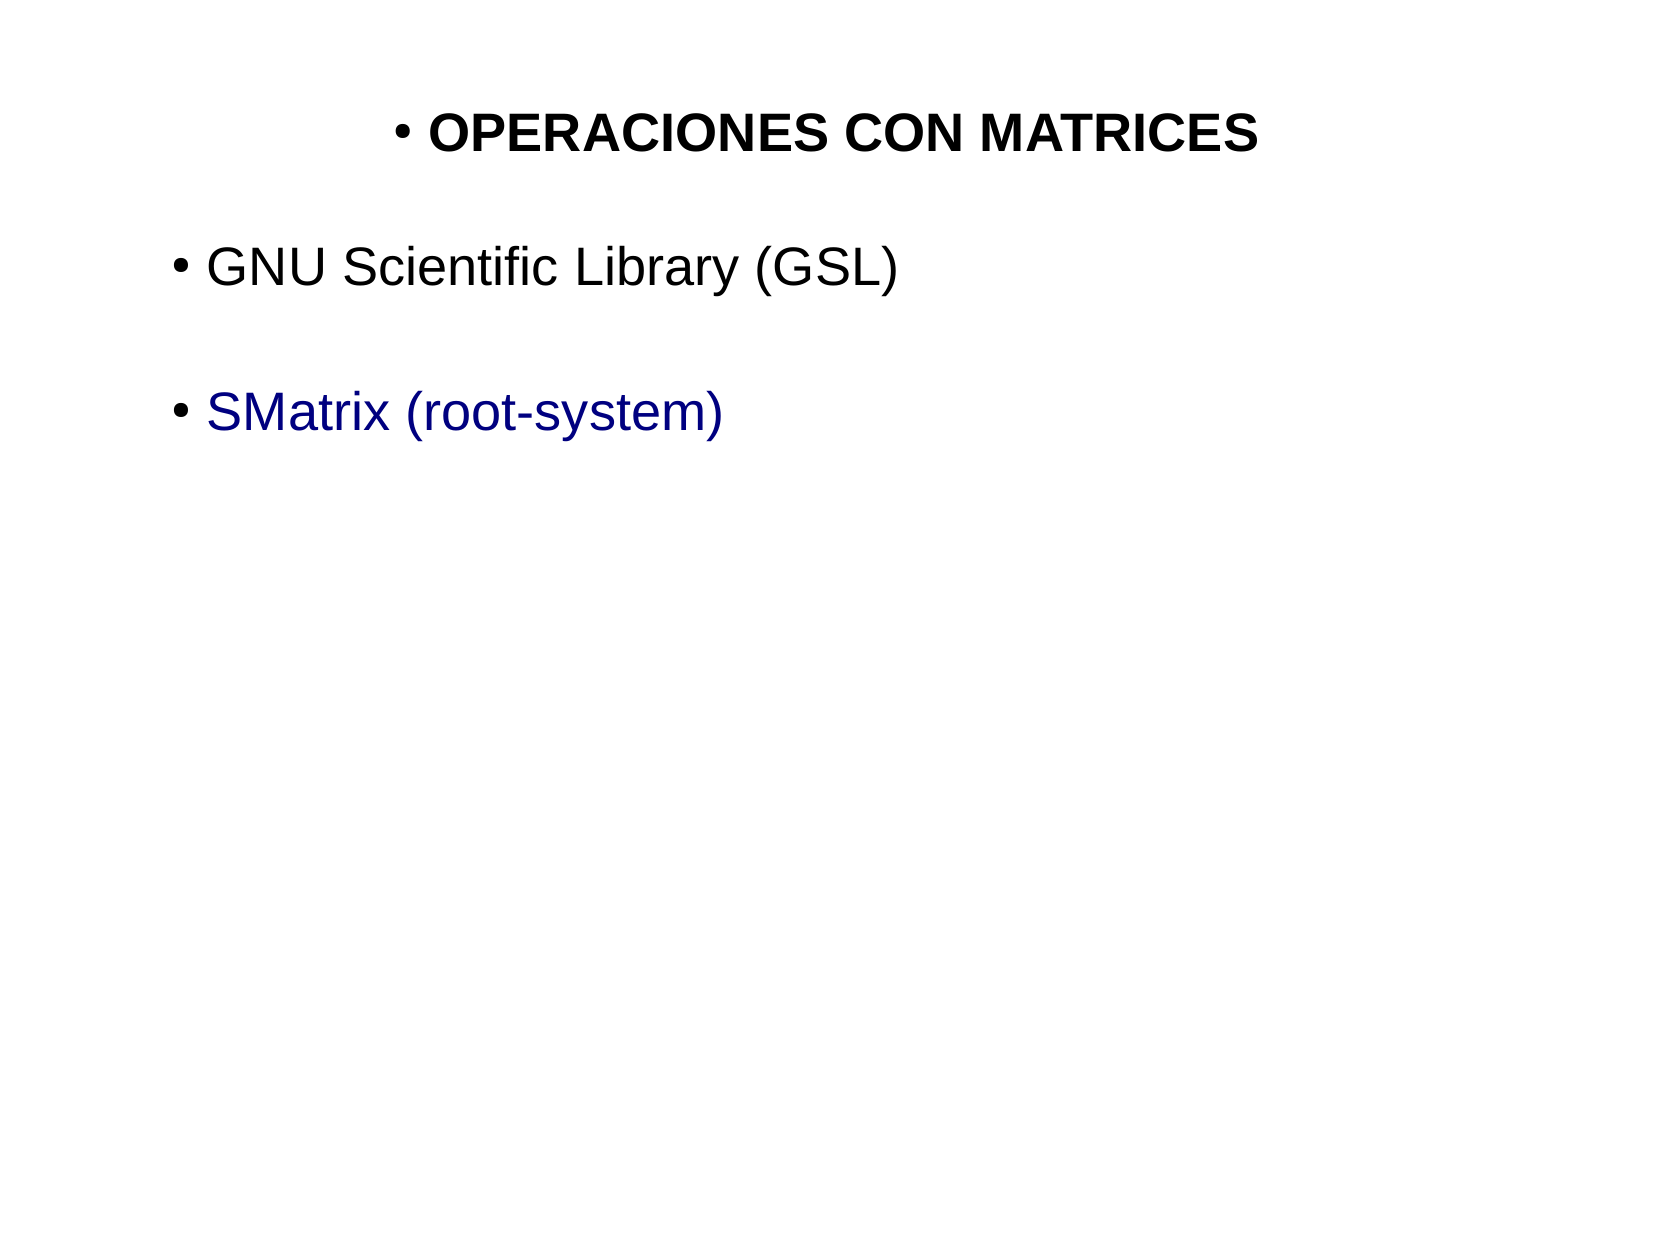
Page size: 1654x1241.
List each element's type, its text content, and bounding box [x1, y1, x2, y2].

subtitle GNU Scientific Library (GSL) SMatrix (root-system) [171, 236, 1483, 1126]
title OPERACIONES CON MATRICES [82, 29, 1571, 237]
